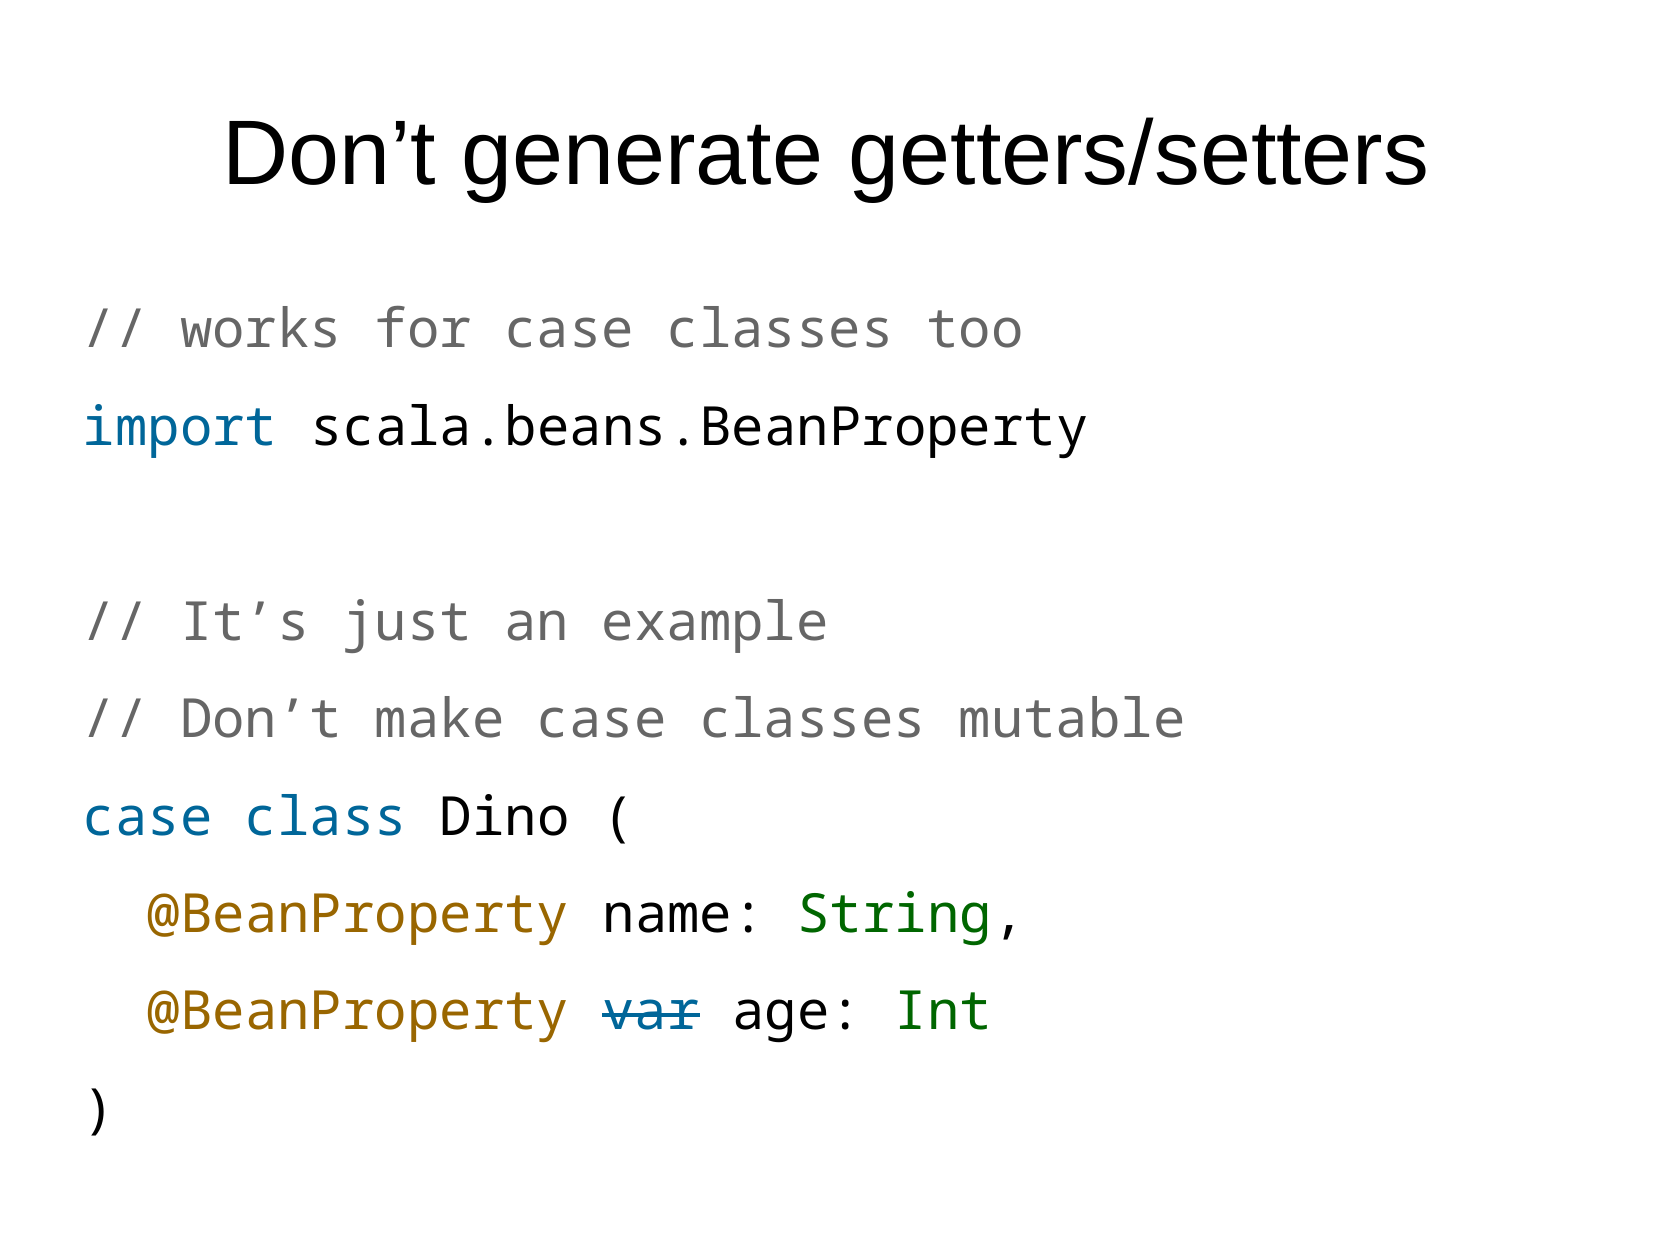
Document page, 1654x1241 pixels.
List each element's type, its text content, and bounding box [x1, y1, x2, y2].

title Don’t generate getters/setters [82, 49, 1571, 257]
list // works for case classes too import scala.beans.BeanProperty // It’s just an example // Don’t make case classes mutable case class Dino ( @BeanProperty name: String, @BeanProperty var age: Int ) [82, 290, 1571, 1152]
